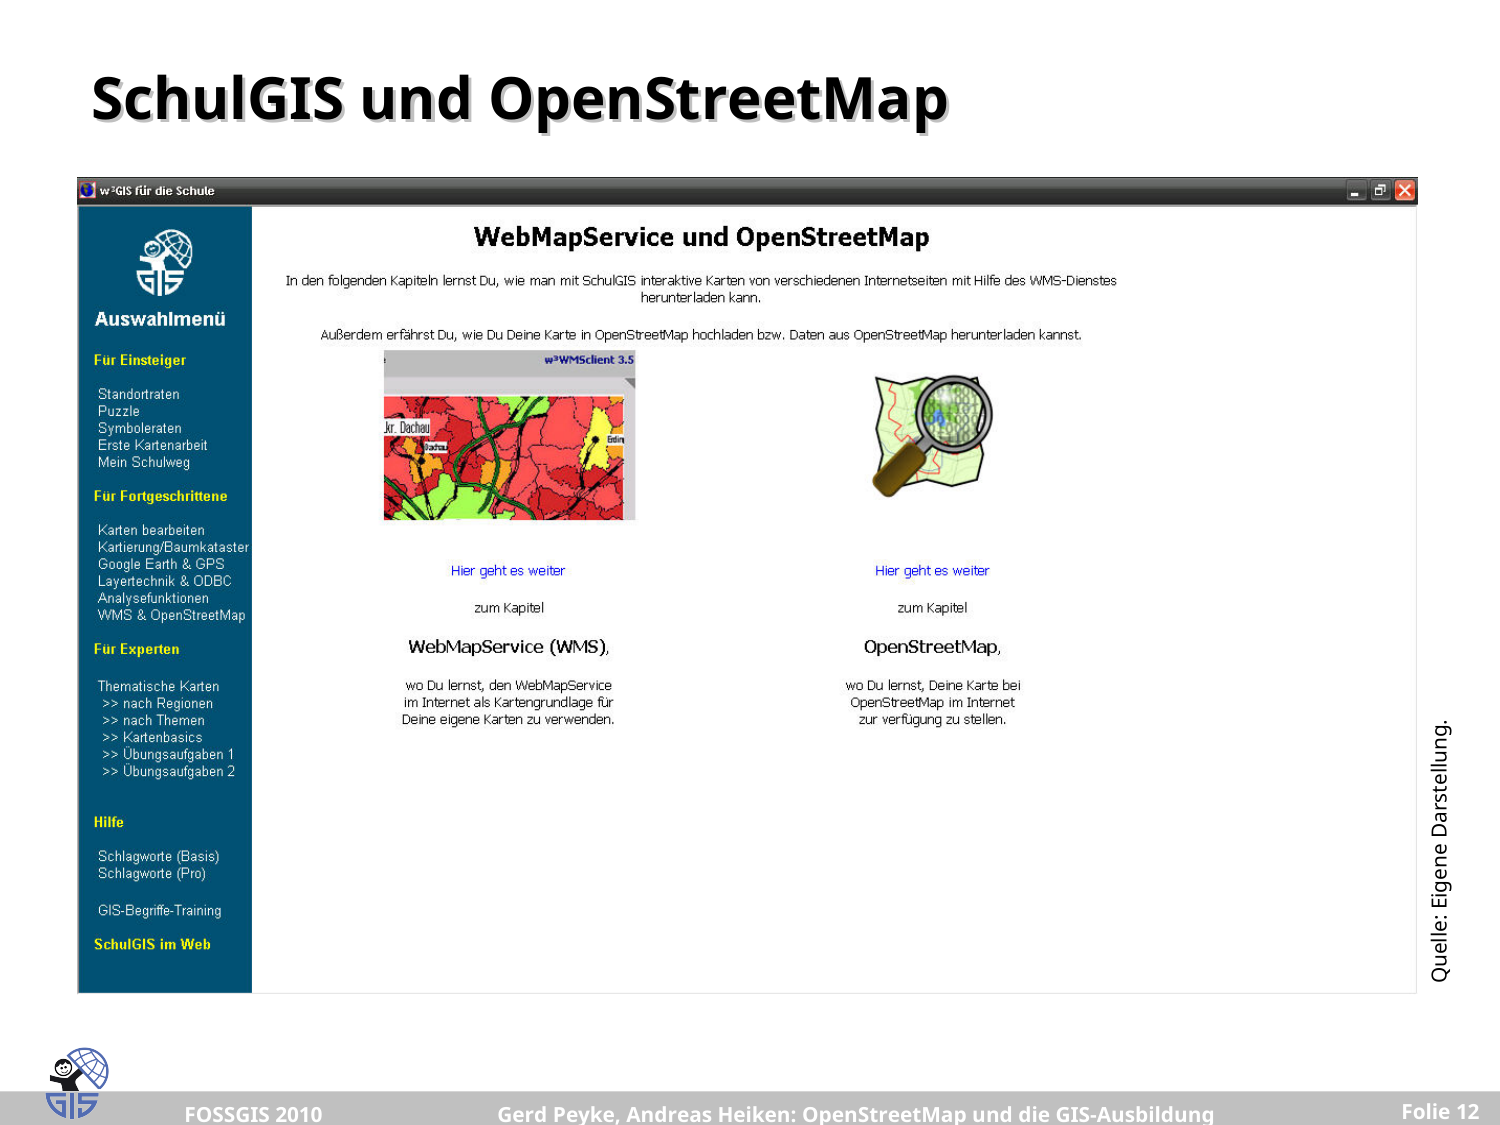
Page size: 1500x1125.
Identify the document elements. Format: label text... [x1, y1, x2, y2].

title SchulGIS und OpenStreetMap [76, 45, 1331, 149]
text_box Quelle: Eigene Darstellung. [1418, 685, 1459, 999]
picture [77, 177, 1418, 995]
picture [44, 1047, 110, 1120]
